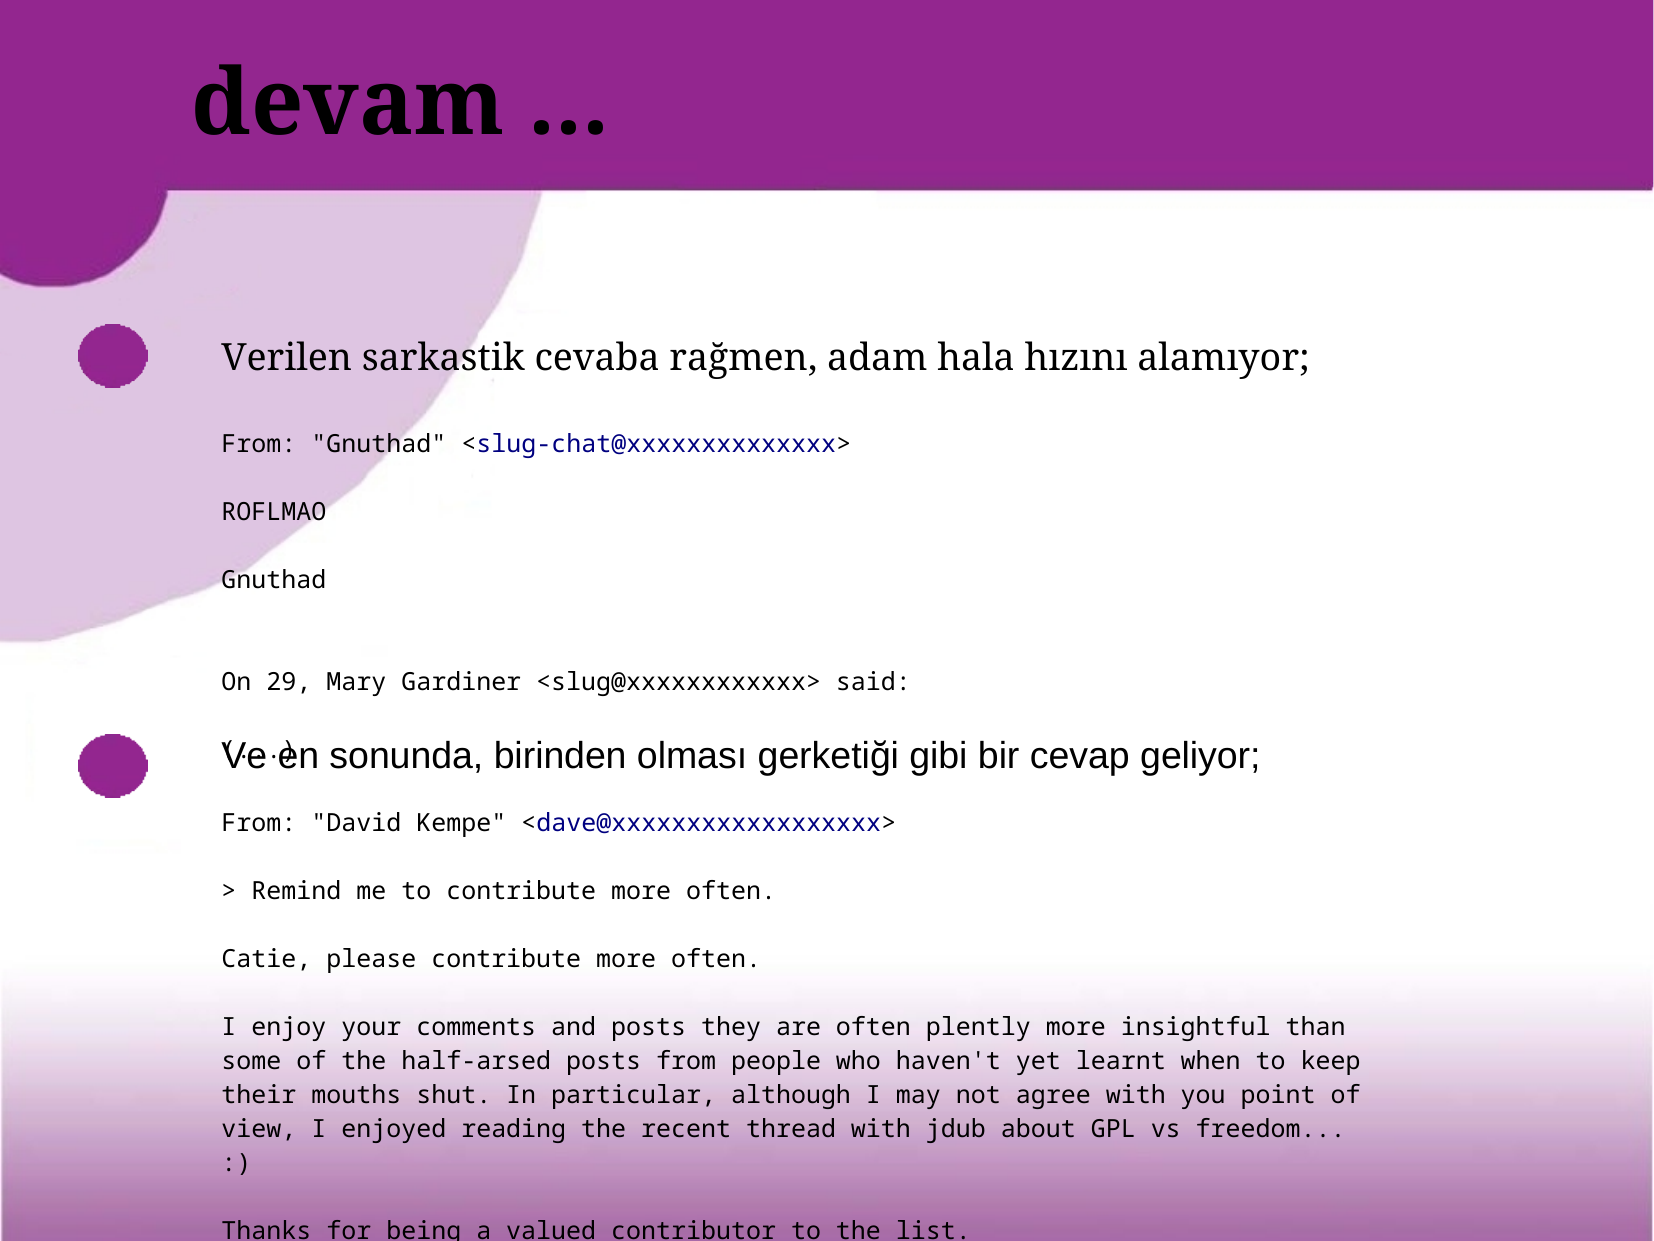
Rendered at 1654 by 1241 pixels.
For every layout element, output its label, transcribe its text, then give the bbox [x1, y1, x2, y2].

picture [810, 1227, 817, 1237]
picture [705, 1227, 712, 1237]
picture [750, 1227, 757, 1237]
picture [0, 0, 1654, 1241]
picture [390, 1227, 397, 1237]
text_box Verilen sarkastik cevaba rağmen, adam hala hızını alamıyor; [206, 323, 1447, 382]
picture [585, 1227, 592, 1237]
text_box From: "Gnuthad" <slug-chat@xxxxxxxxxxxxxx> ROFLMAO Gnuthad On 29, Mary Gardiner <slug@xxxxxxxxxxxx> said: (...) [206, 418, 1329, 709]
picture [345, 1227, 352, 1237]
text_box devam ... [177, 29, 1034, 152]
text_box Ve en sonunda, birinden olması gerketiği gibi bir cevap geliyor; [206, 726, 1625, 788]
picture [630, 1227, 637, 1237]
text_box From: "David Kempe" <dave@xxxxxxxxxxxxxxxxxx> > Remind me to contribute more often. Catie, please contribute more often. I enjoy your comments and posts they are often plently more insightful than some of the half-arsed posts from people who haven't yet learnt when to keep their mouths shut. In particular, although I may not agree with you point of view, I enjoyed reading the recent thread with jdub about GPL vs freedom... :) Thanks for being a valued contributor to the list. Dave [206, 797, 1388, 1225]
picture [450, 1227, 457, 1237]
